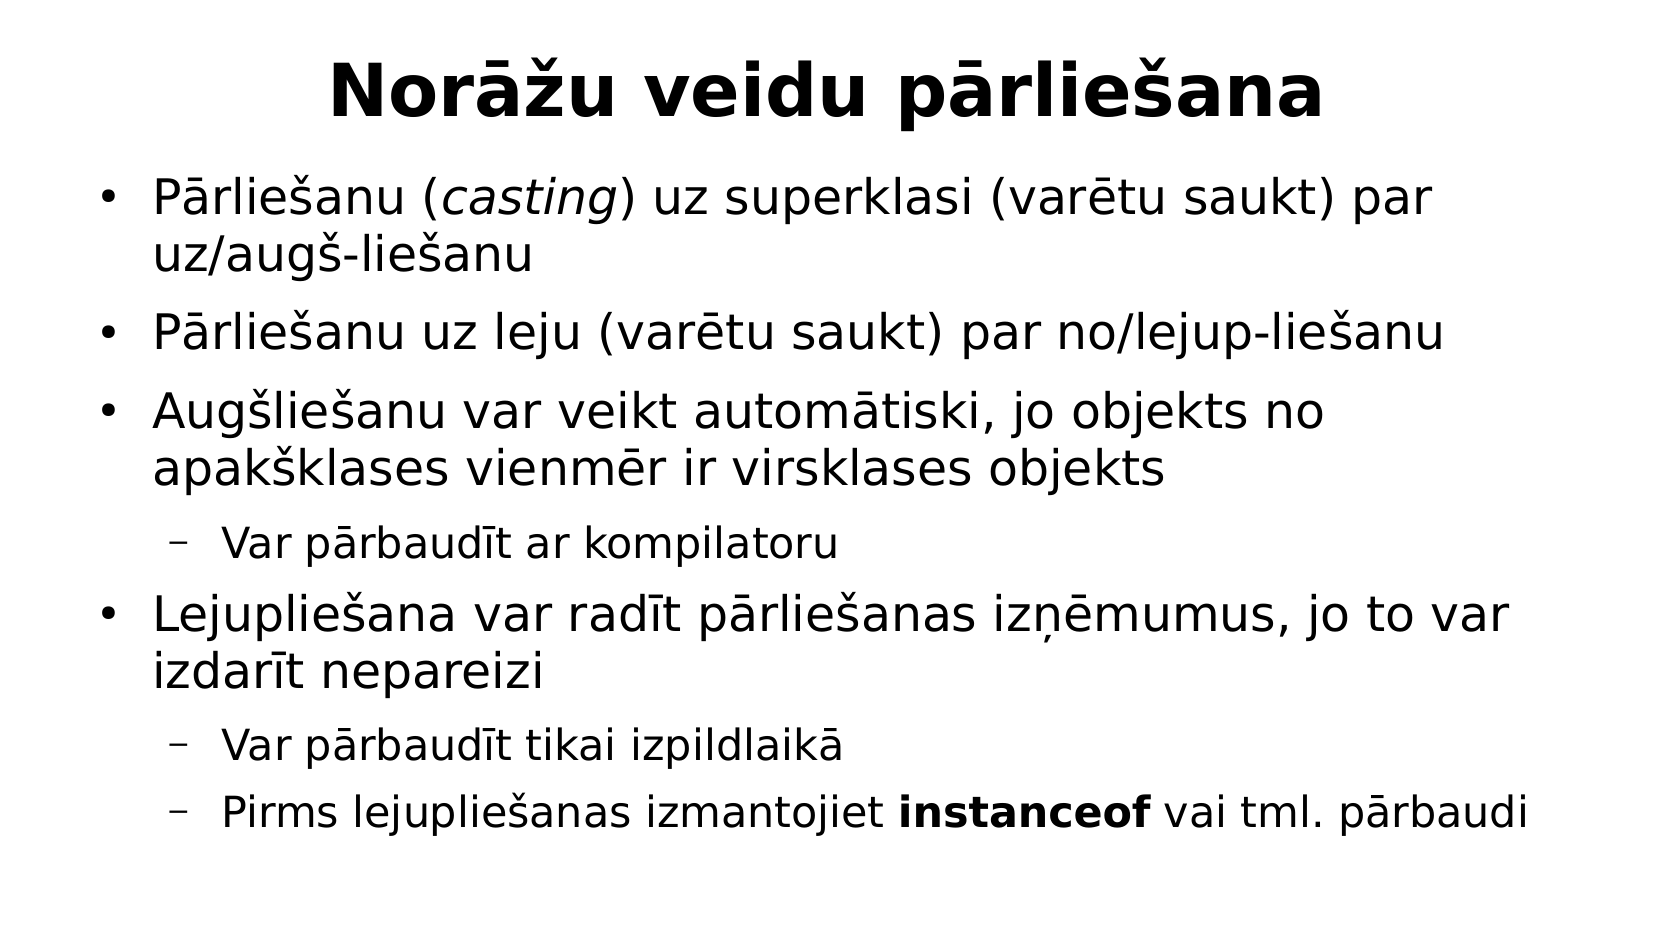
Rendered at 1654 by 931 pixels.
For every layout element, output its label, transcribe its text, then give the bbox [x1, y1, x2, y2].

list Pārliešanu (casting) uz superklasi (varētu saukt) par uz/augš-liešanu Pārliešanu uz leju (varētu saukt) par no/lejup-liešanu Augšliešanu var veikt automātiski, jo objekts no apakšklases vienmēr ir virsklases objekts Var pārbaudīt ar kompilatoru Lejupliešana var radīt pārliešanas izņēmumus, jo to var izdarīt nepareizi Var pārbaudīt tikai izpildlaikā Pirms lejupliešanas izmantojiet instanceof vai tml. pārbaudi [82, 168, 1538, 889]
title Norāžu veidu pārliešana [82, 49, 1571, 135]
